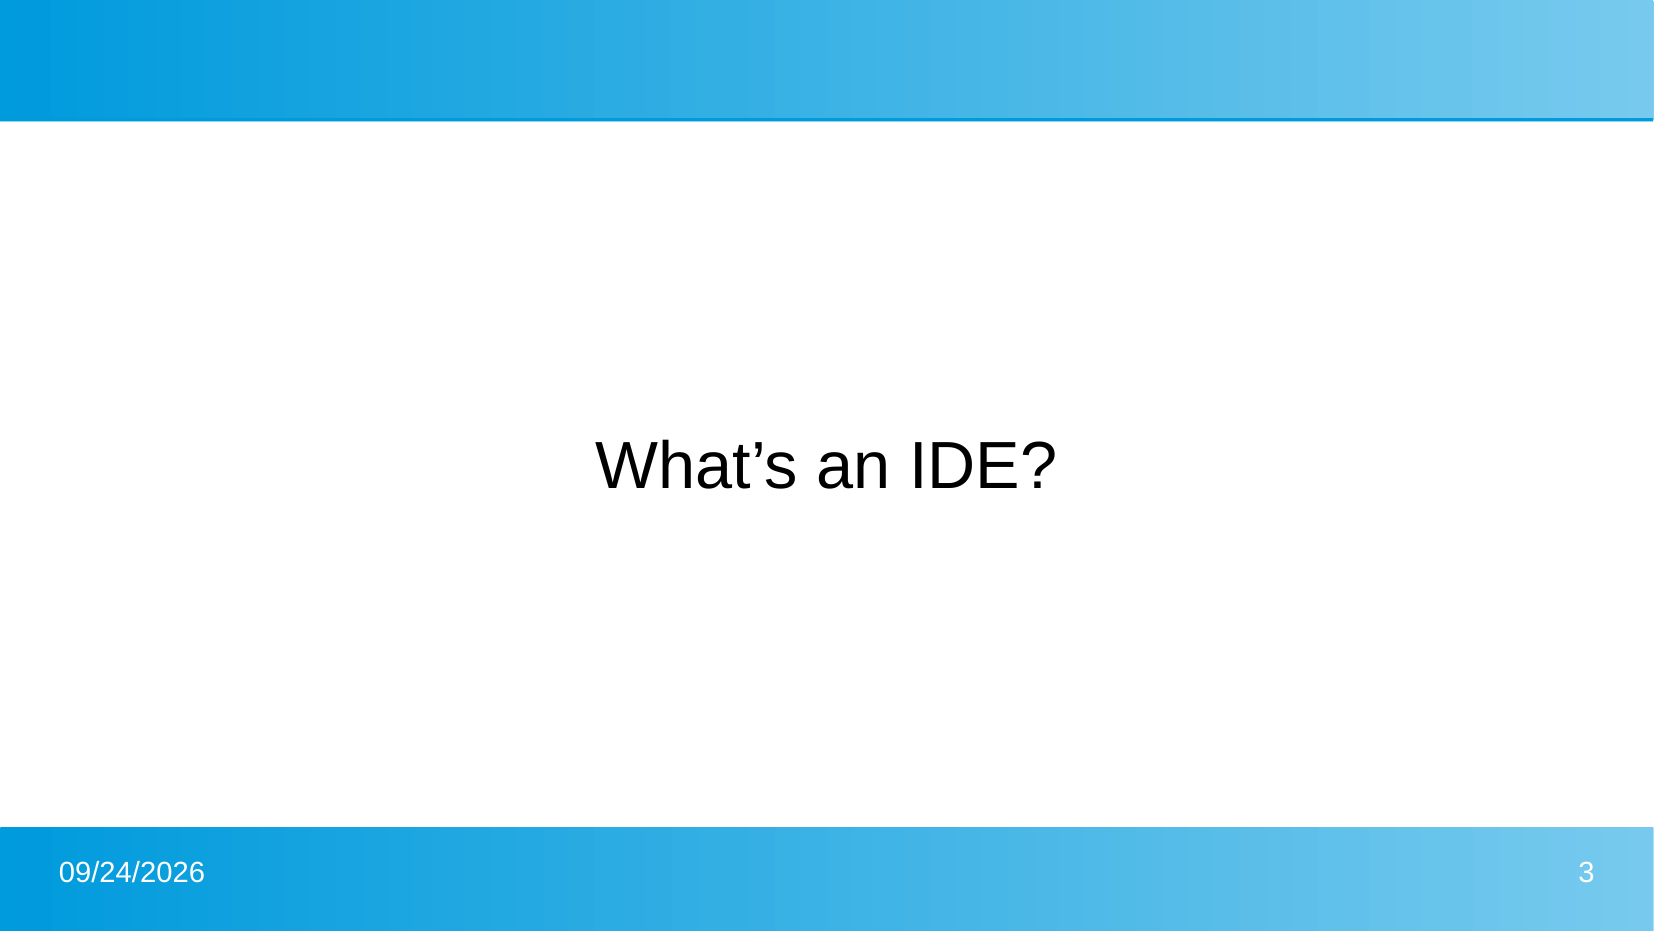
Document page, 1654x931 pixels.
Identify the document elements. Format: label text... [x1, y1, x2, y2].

subtitle What’s an IDE? [59, 283, 1595, 647]
